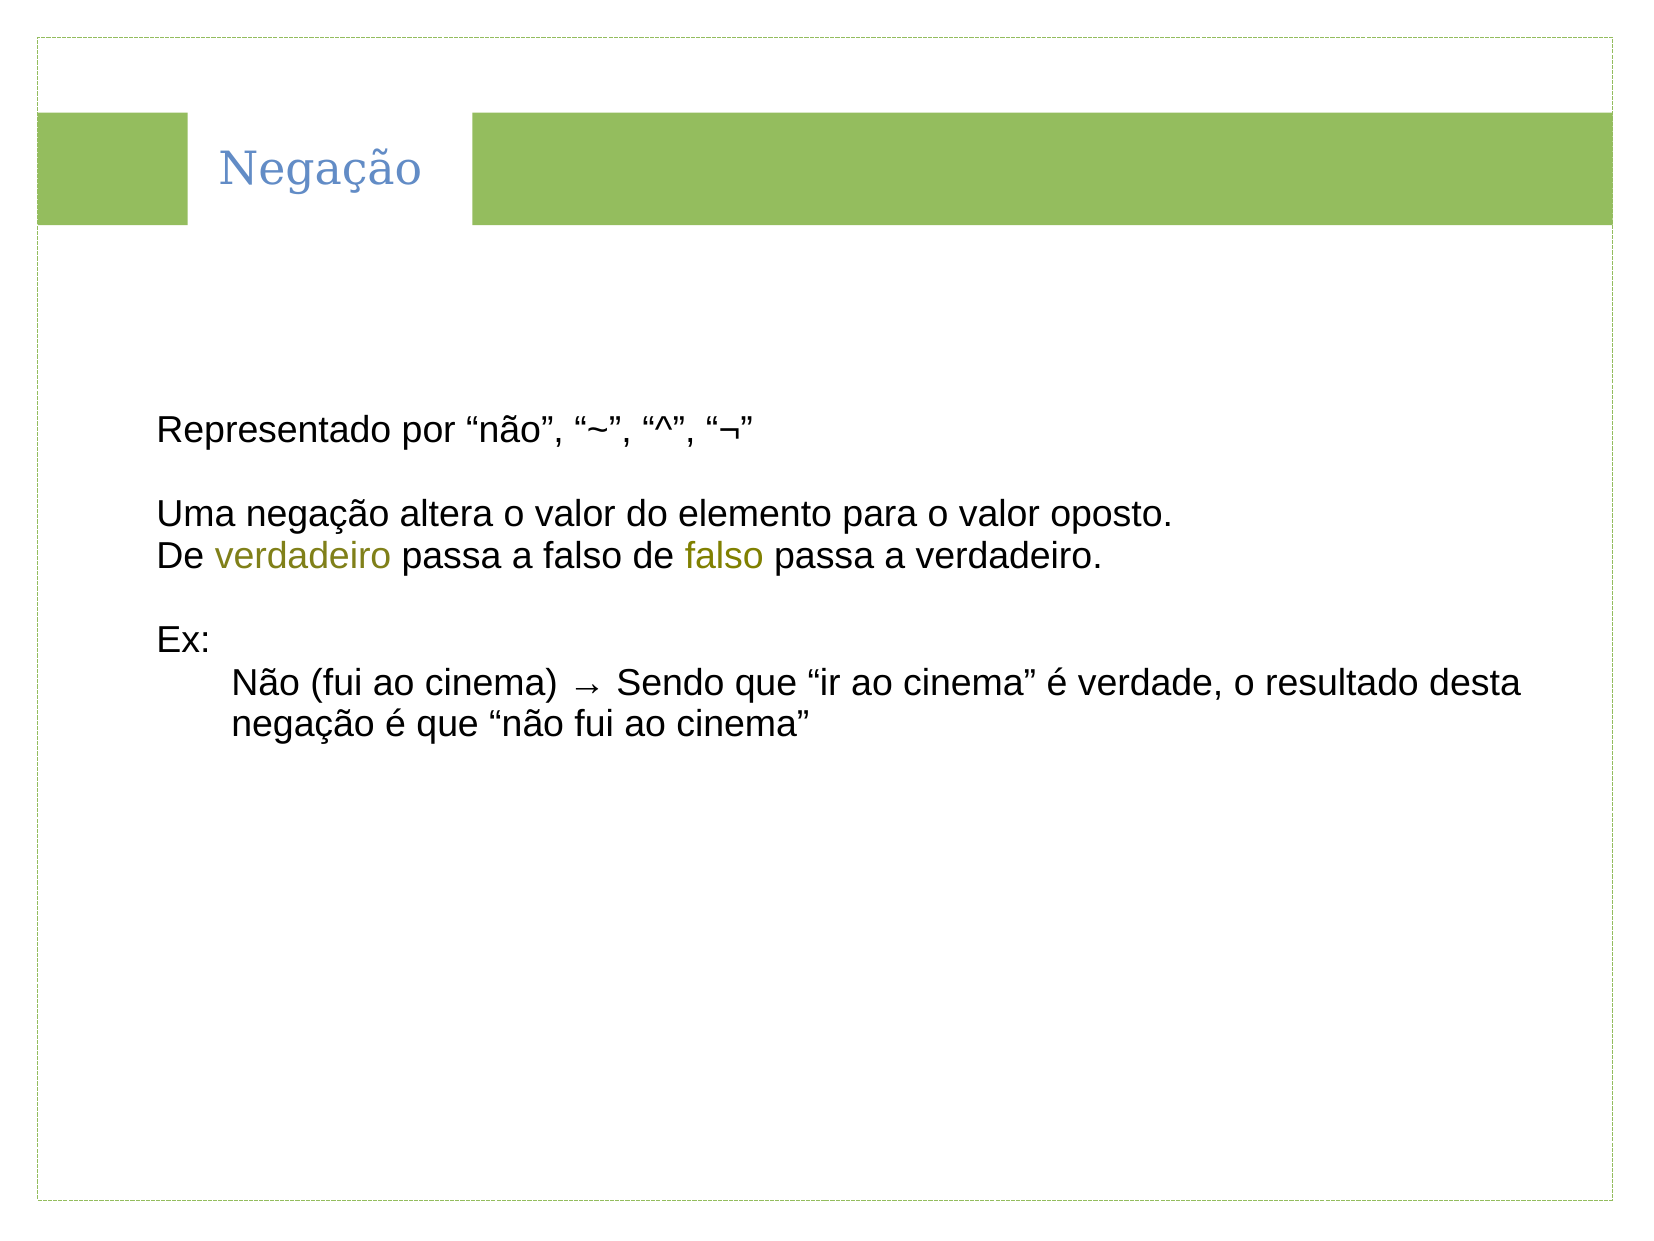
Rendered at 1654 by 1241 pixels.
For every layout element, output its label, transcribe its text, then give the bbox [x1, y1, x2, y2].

text_box [37, 112, 188, 226]
text_box Representado por “não”, “~”, “^”, “¬” Uma negação altera o valor do elemento para o valor oposto. De verdadeiro passa a falso de falso passa a verdadeiro. Ex: Não (fui ao cinema) → Sendo que “ir ao cinema” é verdade, o resultado desta negação é que “não fui ao cinema” [141, 401, 1550, 753]
text_box [472, 112, 1613, 226]
text_box Negação [203, 134, 438, 203]
